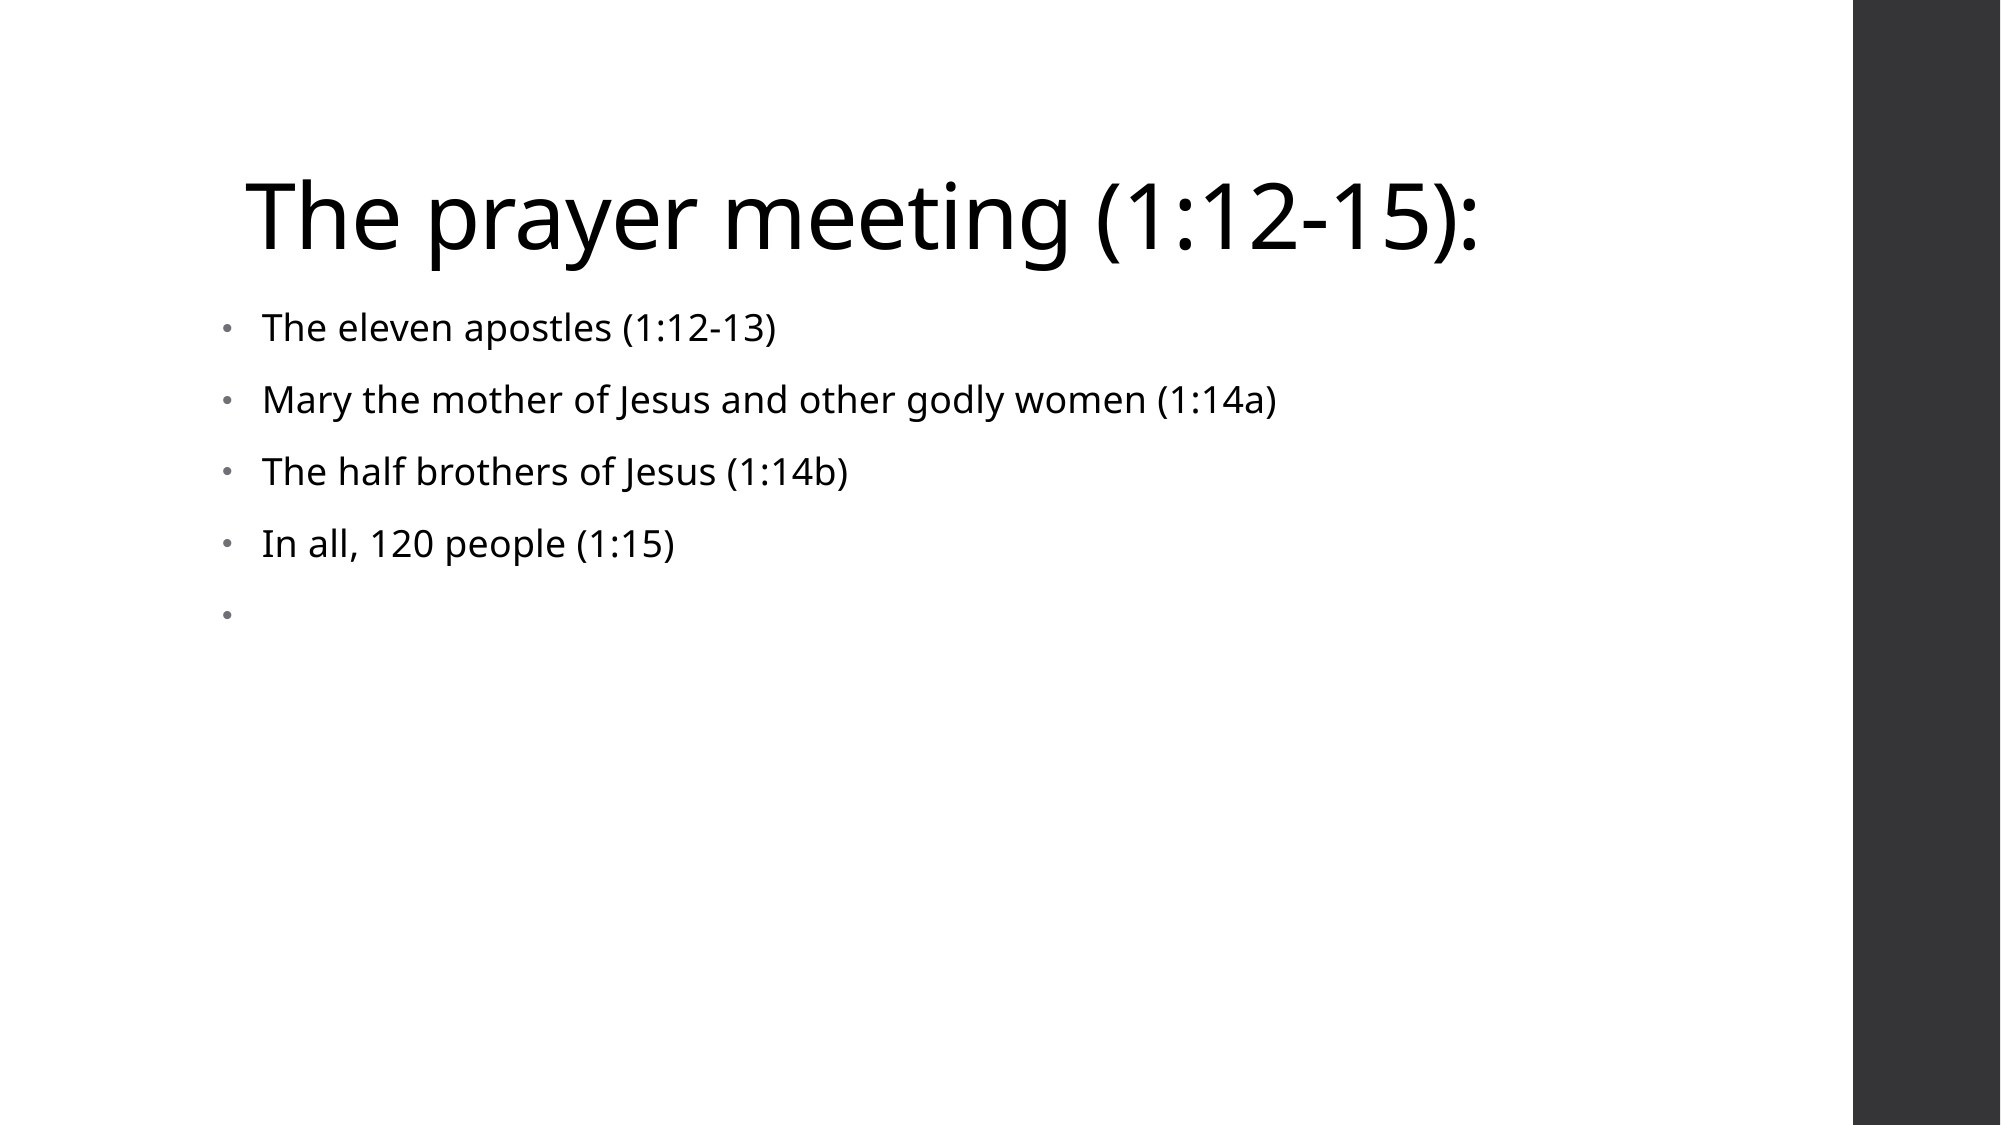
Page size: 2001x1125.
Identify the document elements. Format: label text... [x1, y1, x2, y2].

list The eleven apostles (1:12-13) Mary the mother of Jesus and other godly women (1:14a) The half brothers of Jesus (1:14b) In all, 120 people (1:15) [206, 299, 1617, 1014]
title The prayer meeting (1:12-15): [206, 60, 1797, 278]
